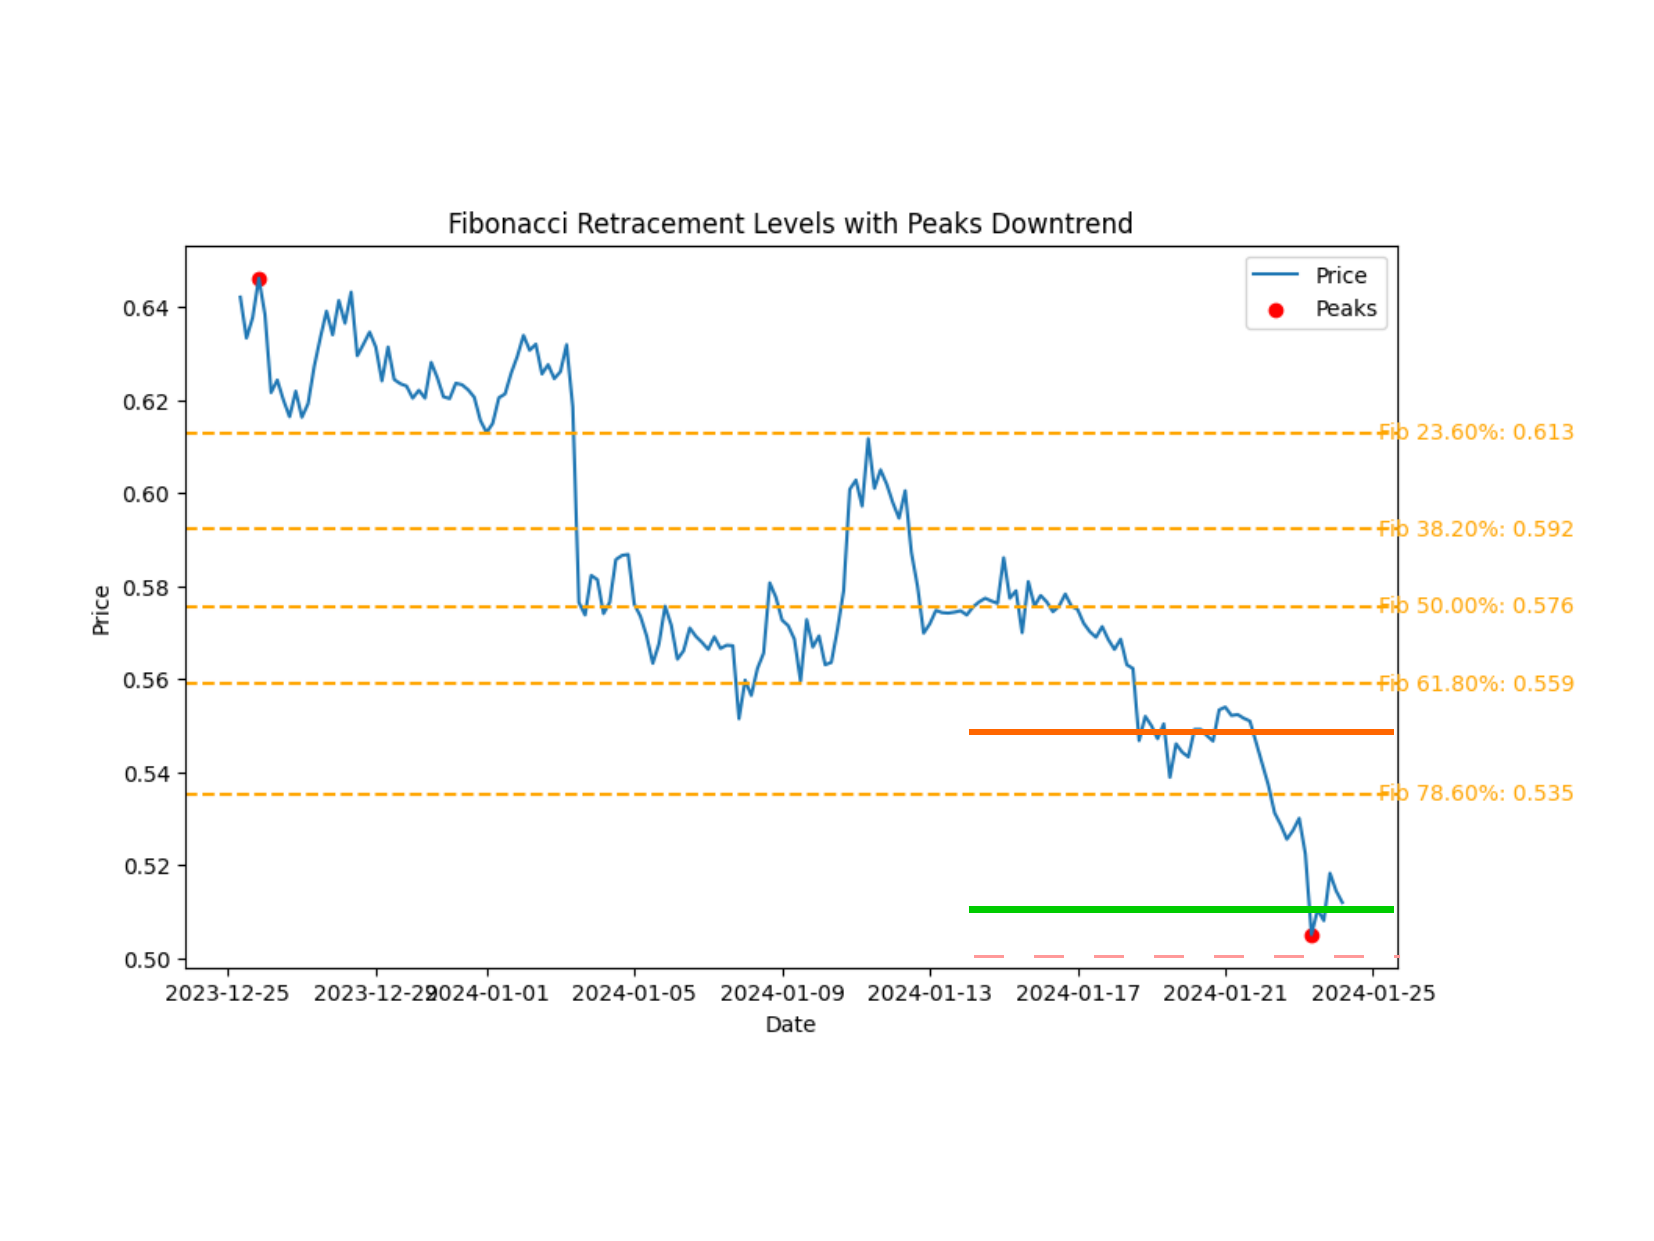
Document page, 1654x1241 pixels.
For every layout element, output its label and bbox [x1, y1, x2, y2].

picture [76, 196, 1590, 1051]
